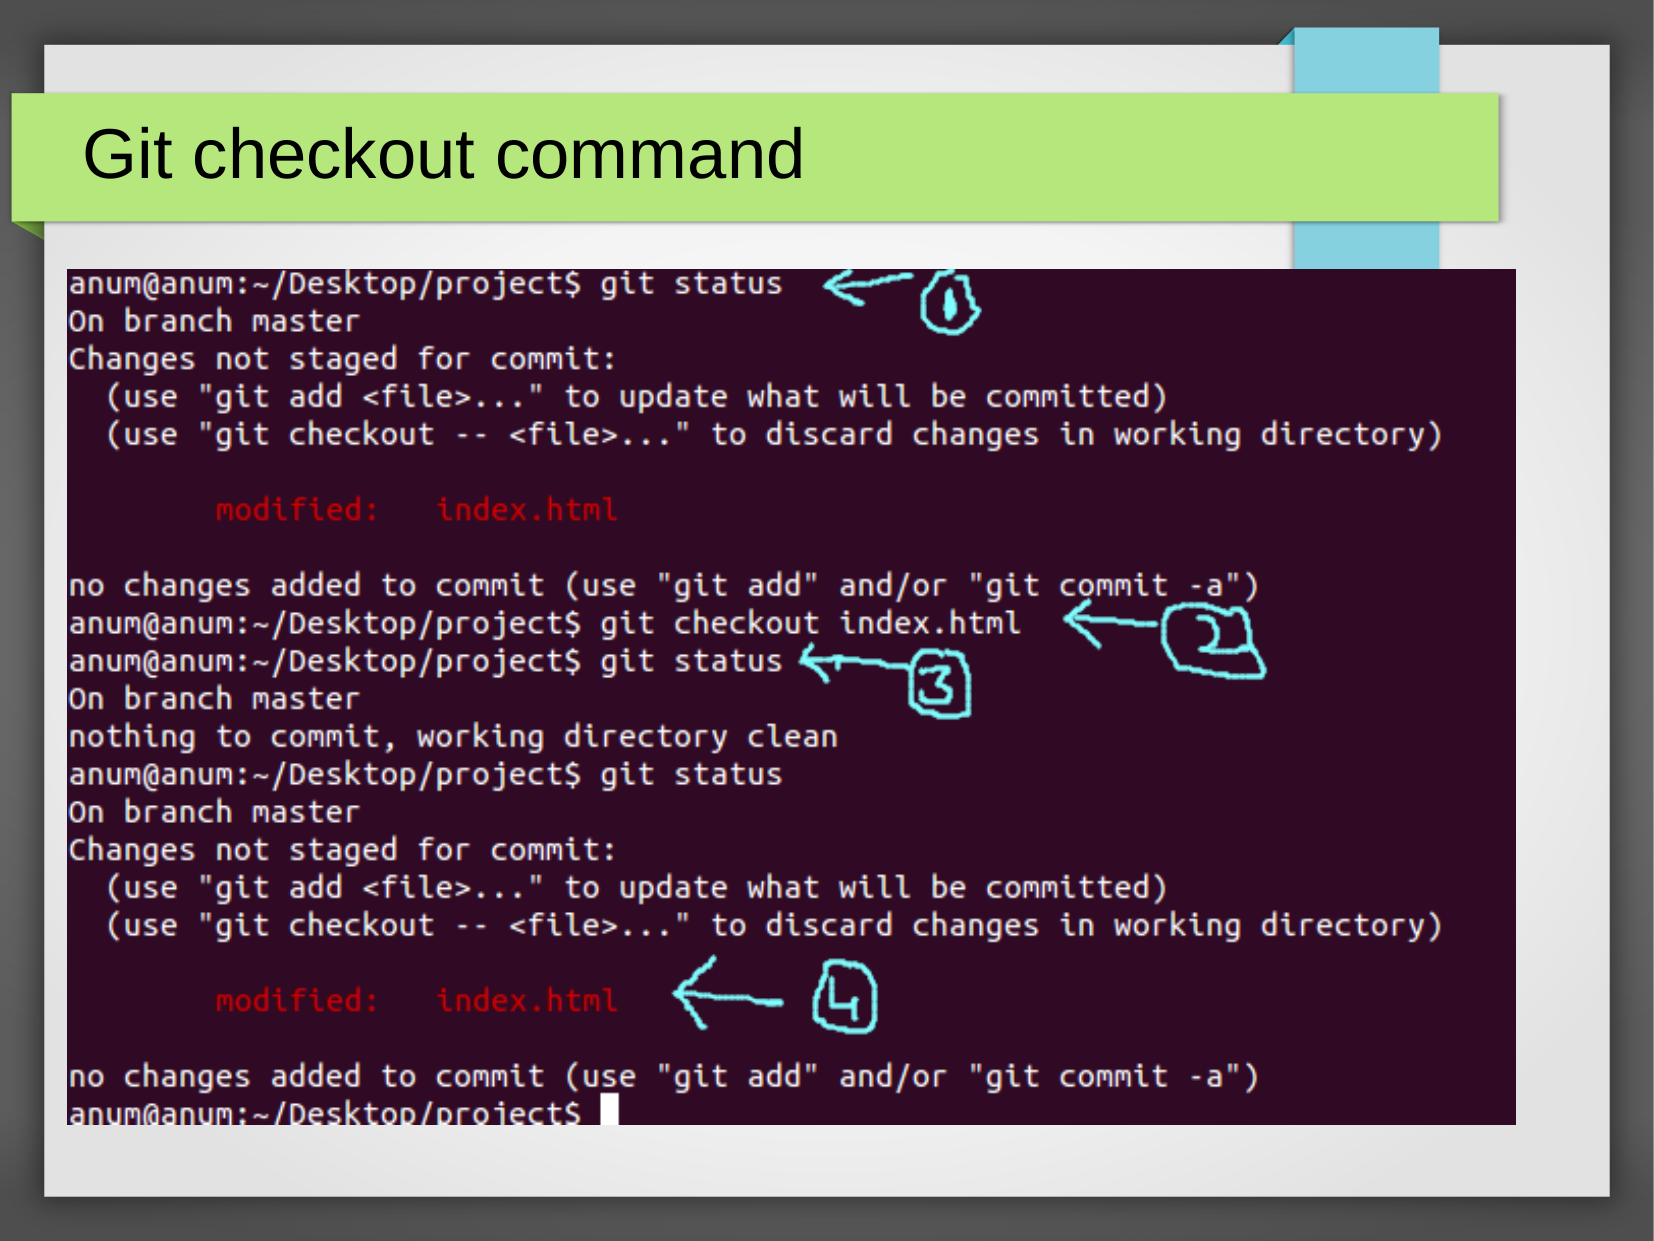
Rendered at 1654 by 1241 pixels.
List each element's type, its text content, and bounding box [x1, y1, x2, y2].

title Git checkout command [82, 94, 1264, 213]
picture [0, 0, 1654, 1241]
